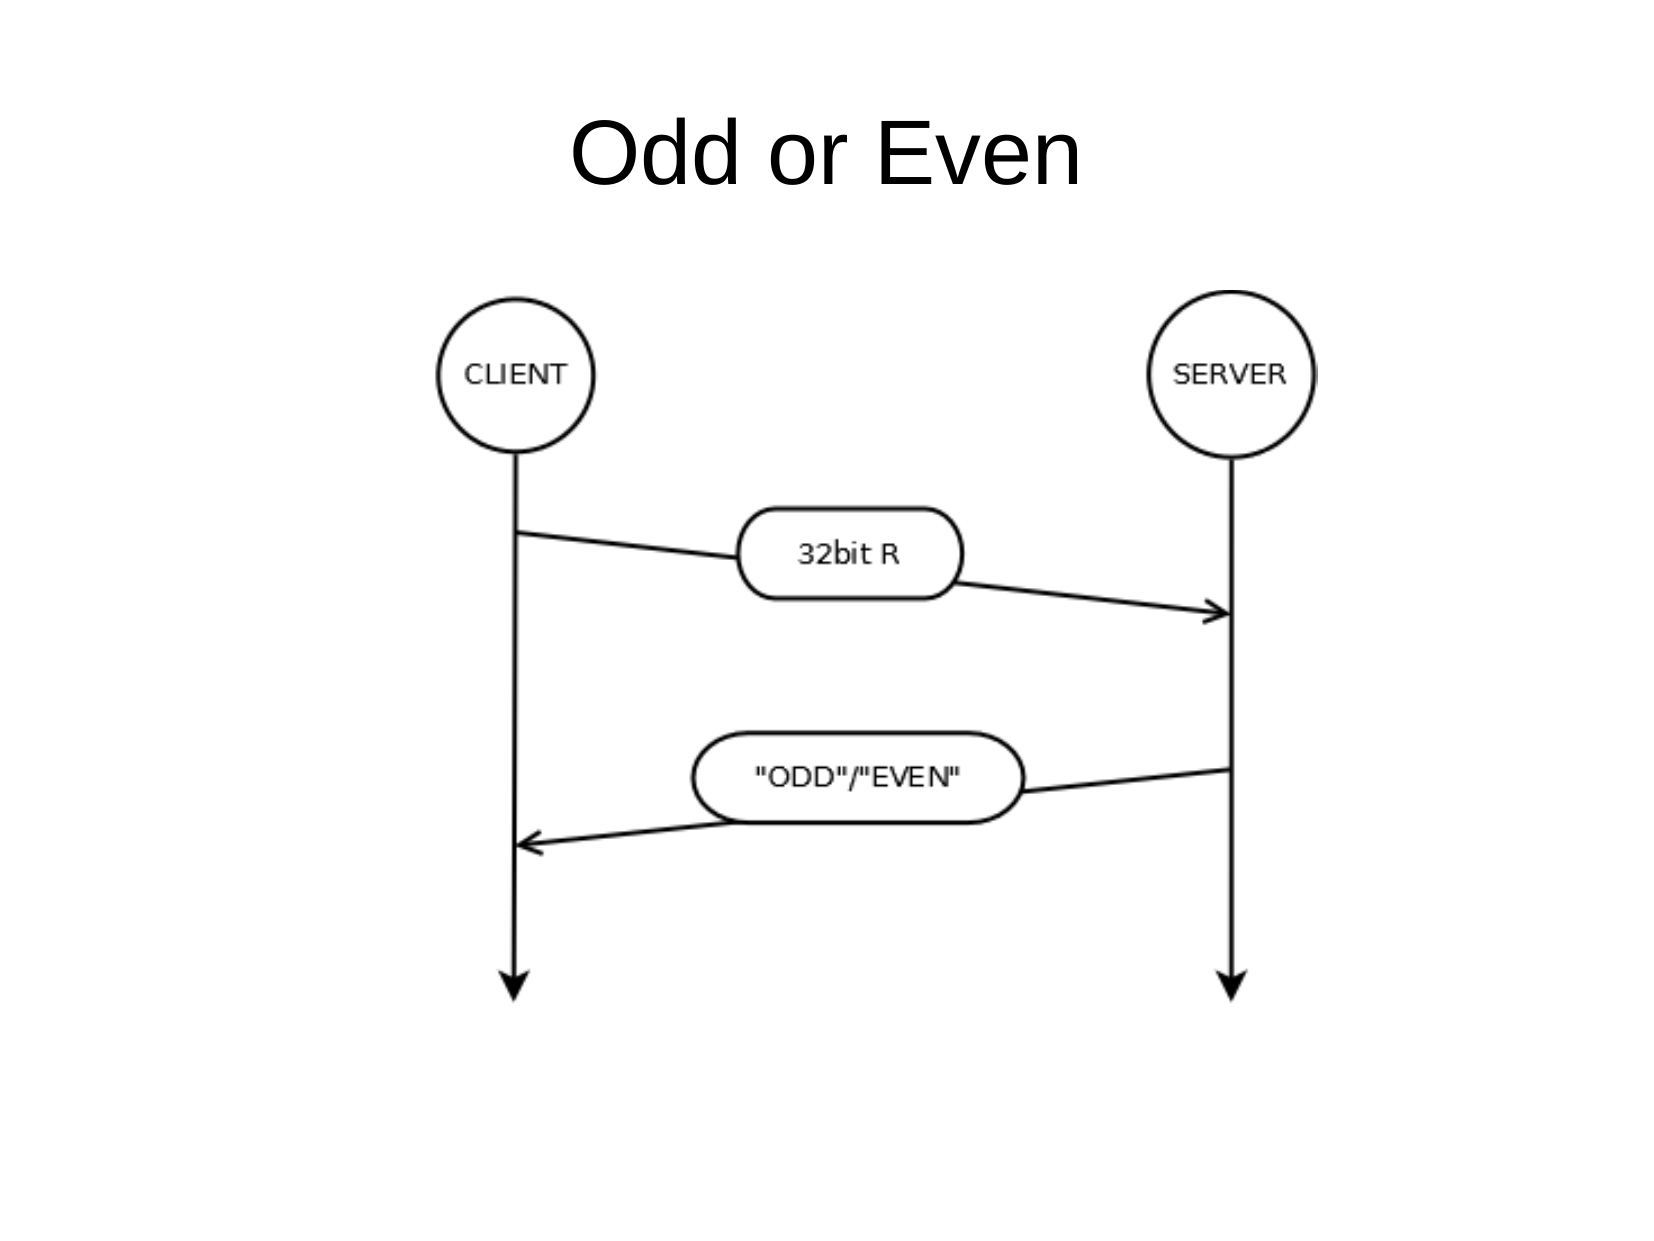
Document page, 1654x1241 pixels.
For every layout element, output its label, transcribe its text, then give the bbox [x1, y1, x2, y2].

picture [335, 290, 1318, 1010]
title Odd or Even [82, 49, 1571, 257]
